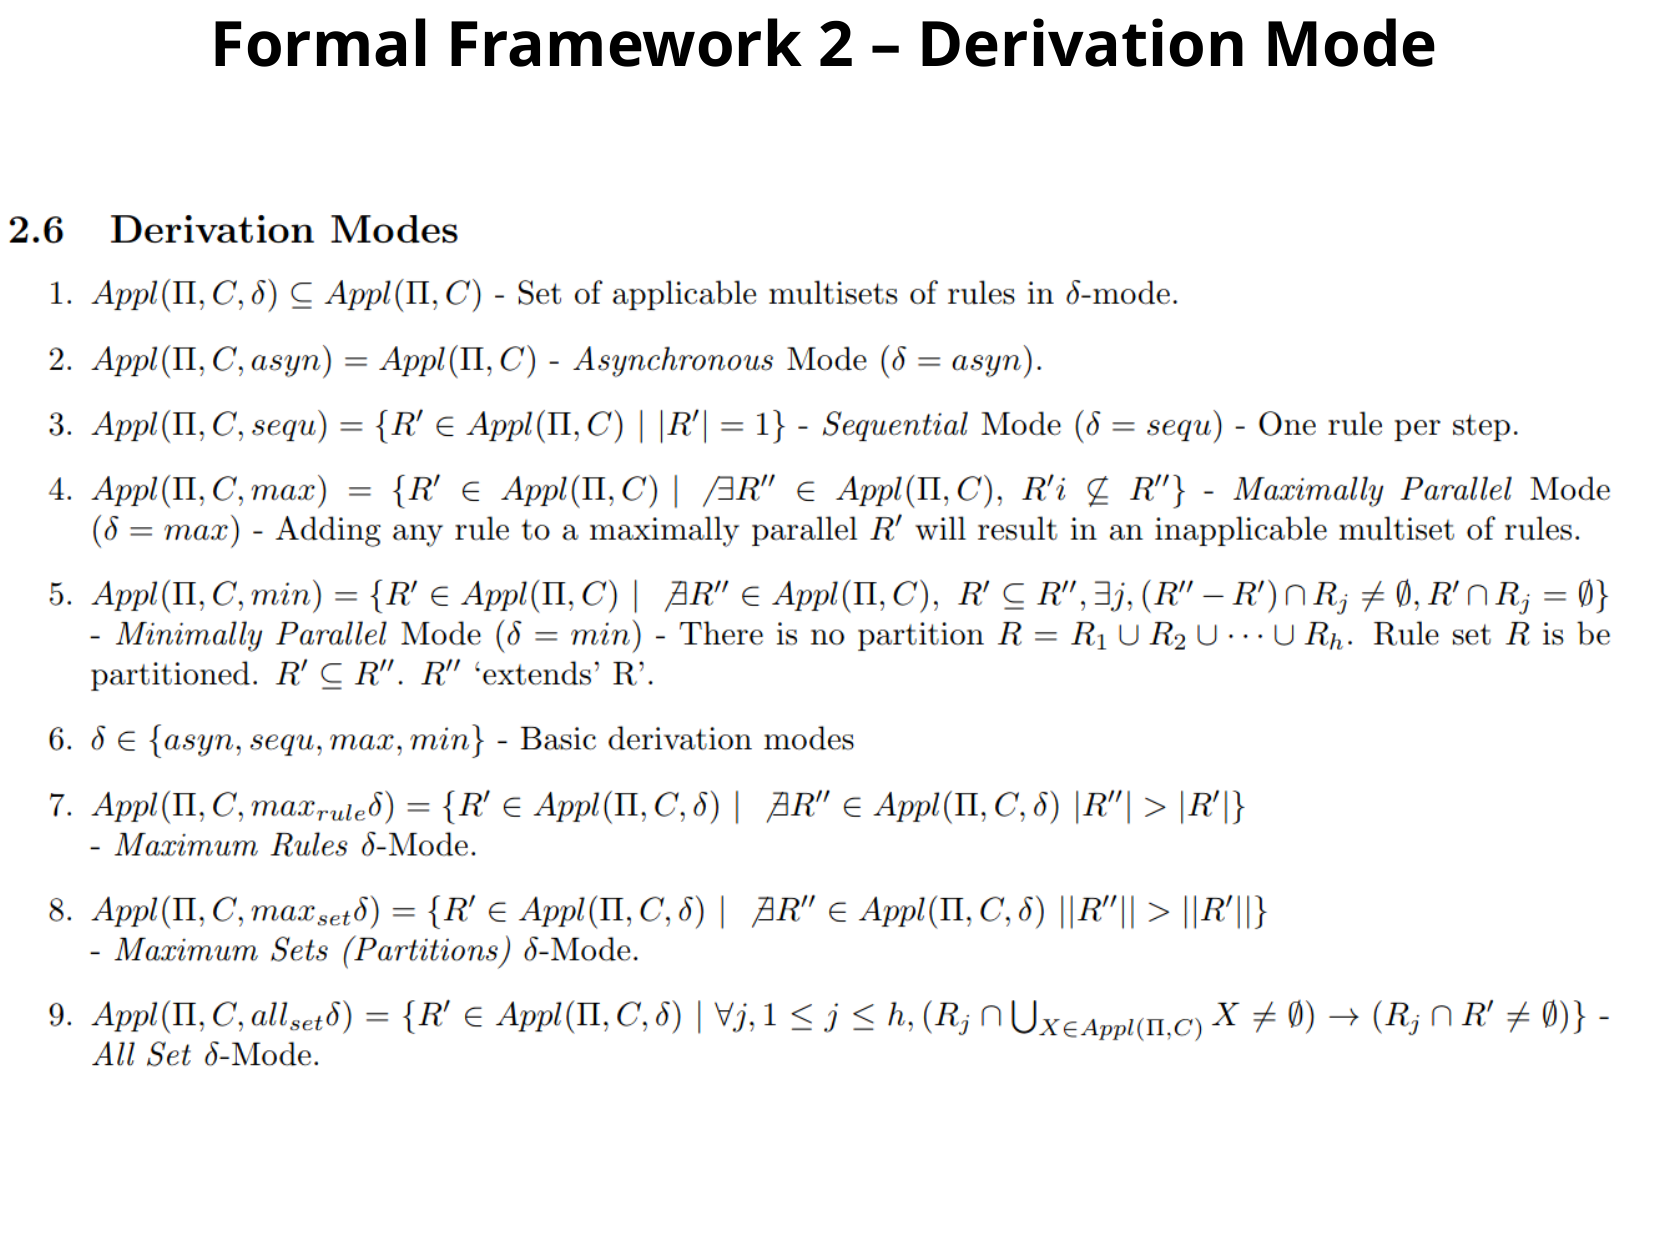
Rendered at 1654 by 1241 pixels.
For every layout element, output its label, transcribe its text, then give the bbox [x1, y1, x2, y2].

picture [0, 209, 1654, 1109]
title Formal Framework 2 – Derivation Mode [0, 1, 1651, 84]
